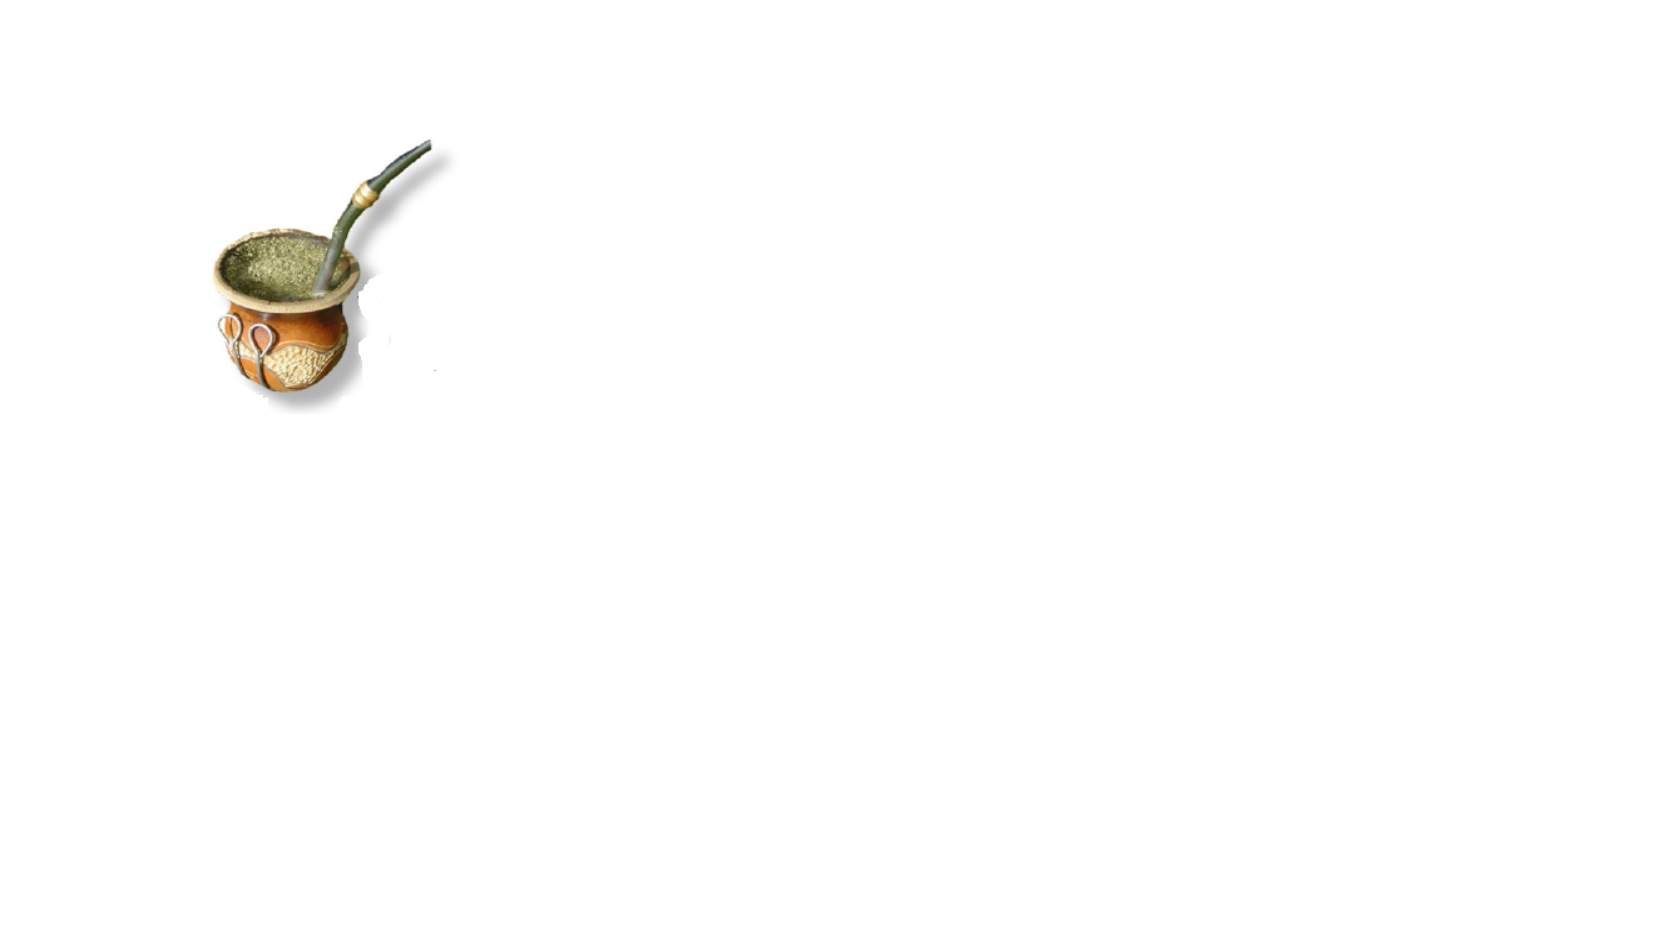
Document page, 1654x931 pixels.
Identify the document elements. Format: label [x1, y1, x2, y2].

picture [188, 123, 469, 414]
